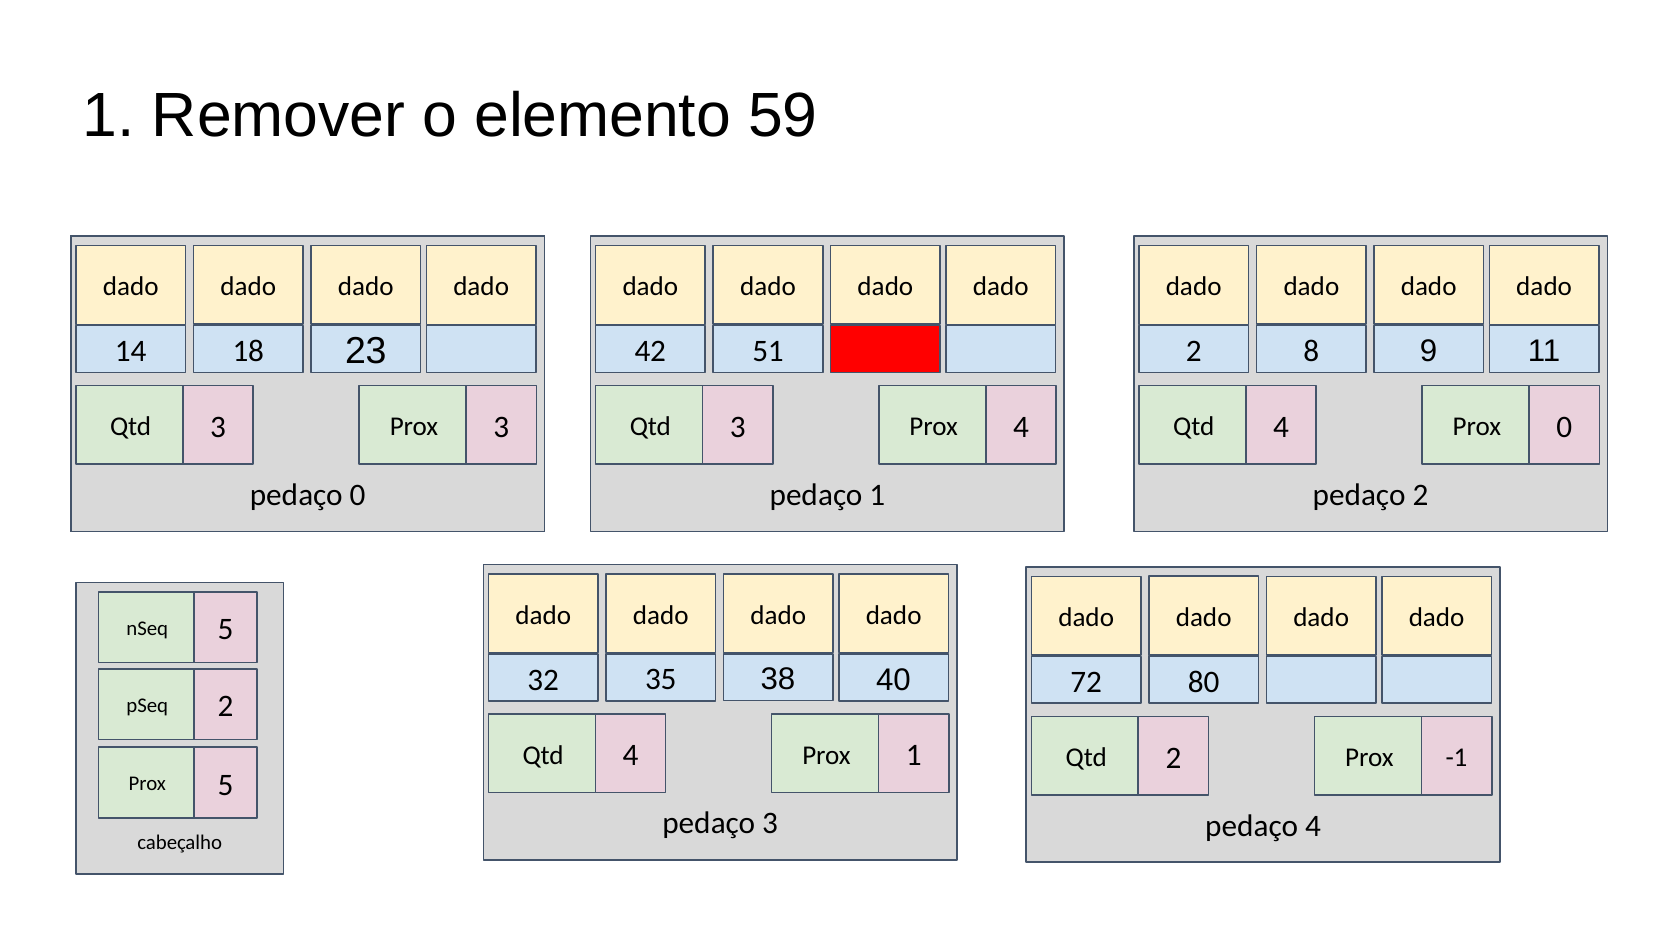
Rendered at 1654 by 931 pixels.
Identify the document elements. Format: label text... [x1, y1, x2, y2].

text_box pedaço 3 [483, 564, 957, 860]
text_box dado [488, 574, 598, 653]
text_box 59 [830, 325, 941, 373]
text_box 3 [182, 385, 254, 465]
text_box dado [1031, 576, 1141, 656]
text_box 2 [1138, 325, 1249, 373]
text_box 2 [1138, 716, 1209, 795]
text_box Qtd [488, 713, 595, 793]
text_box dado [75, 245, 186, 325]
text_box 51 [713, 325, 823, 373]
text_box dado [1138, 245, 1249, 325]
text_box dado [1489, 245, 1599, 325]
text_box 5 [193, 747, 257, 818]
text_box dado [605, 573, 716, 653]
text_box dado [1373, 245, 1484, 325]
text_box 18 [193, 325, 304, 373]
text_box 0 [1529, 385, 1600, 465]
text_box dado [426, 245, 536, 325]
text_box -1 [1421, 716, 1492, 795]
text_box 1 [878, 713, 949, 793]
text_box dado [713, 245, 823, 325]
text_box Prox [1422, 385, 1529, 465]
text_box 14 [75, 325, 186, 373]
text_box dado [595, 245, 706, 325]
text_box Qtd [1138, 385, 1245, 465]
text_box dado [1266, 576, 1376, 655]
text_box dado [946, 245, 1056, 325]
text_box 5 [193, 591, 257, 663]
text_box dado [1256, 245, 1367, 325]
text_box 38 [723, 653, 833, 701]
text_box pedaço 1 [590, 236, 1065, 532]
text_box [426, 325, 536, 373]
text_box dado [310, 245, 421, 325]
text_box 8 [1256, 325, 1367, 373]
text_box 42 [595, 325, 706, 373]
text_box 4 [985, 385, 1057, 465]
text_box dado [723, 574, 833, 653]
text_box Prox [359, 385, 466, 465]
text_box 4 [1245, 385, 1317, 465]
text_box 72 [1031, 656, 1141, 704]
text_box pedaço 4 [1026, 566, 1500, 863]
text_box 40 [838, 654, 949, 701]
text_box dado [1148, 576, 1259, 655]
text_box 3 [466, 385, 537, 465]
text_box 11 [1489, 325, 1599, 373]
title 1. Remover o elemento 59 [82, 37, 1571, 193]
text_box [1381, 656, 1492, 704]
text_box 3 [702, 385, 773, 465]
text_box Prox [1314, 716, 1421, 795]
text_box 35 [605, 653, 716, 701]
text_box [1266, 656, 1376, 704]
text_box pSeq [98, 668, 193, 740]
text_box Prox [878, 385, 985, 465]
text_box dado [1381, 576, 1492, 656]
text_box [946, 325, 1056, 373]
text_box 32 [488, 654, 598, 701]
text_box dado [193, 245, 304, 325]
text_box nSeq [98, 591, 193, 663]
text_box 4 [595, 713, 666, 793]
text_box pedaço 2 [1133, 236, 1608, 532]
text_box Qtd [595, 385, 702, 465]
text_box pedaço 0 [70, 236, 545, 532]
text_box cabeçalho [76, 582, 284, 875]
text_box 9 [1373, 325, 1484, 373]
text_box Prox [771, 713, 878, 793]
text_box dado [838, 574, 949, 653]
text_box Prox [98, 747, 193, 818]
text_box 23 [310, 325, 421, 373]
text_box dado [830, 245, 941, 325]
text_box 2 [193, 668, 257, 740]
text_box Qtd [75, 385, 182, 465]
text_box Qtd [1031, 716, 1138, 795]
text_box 80 [1148, 656, 1259, 704]
